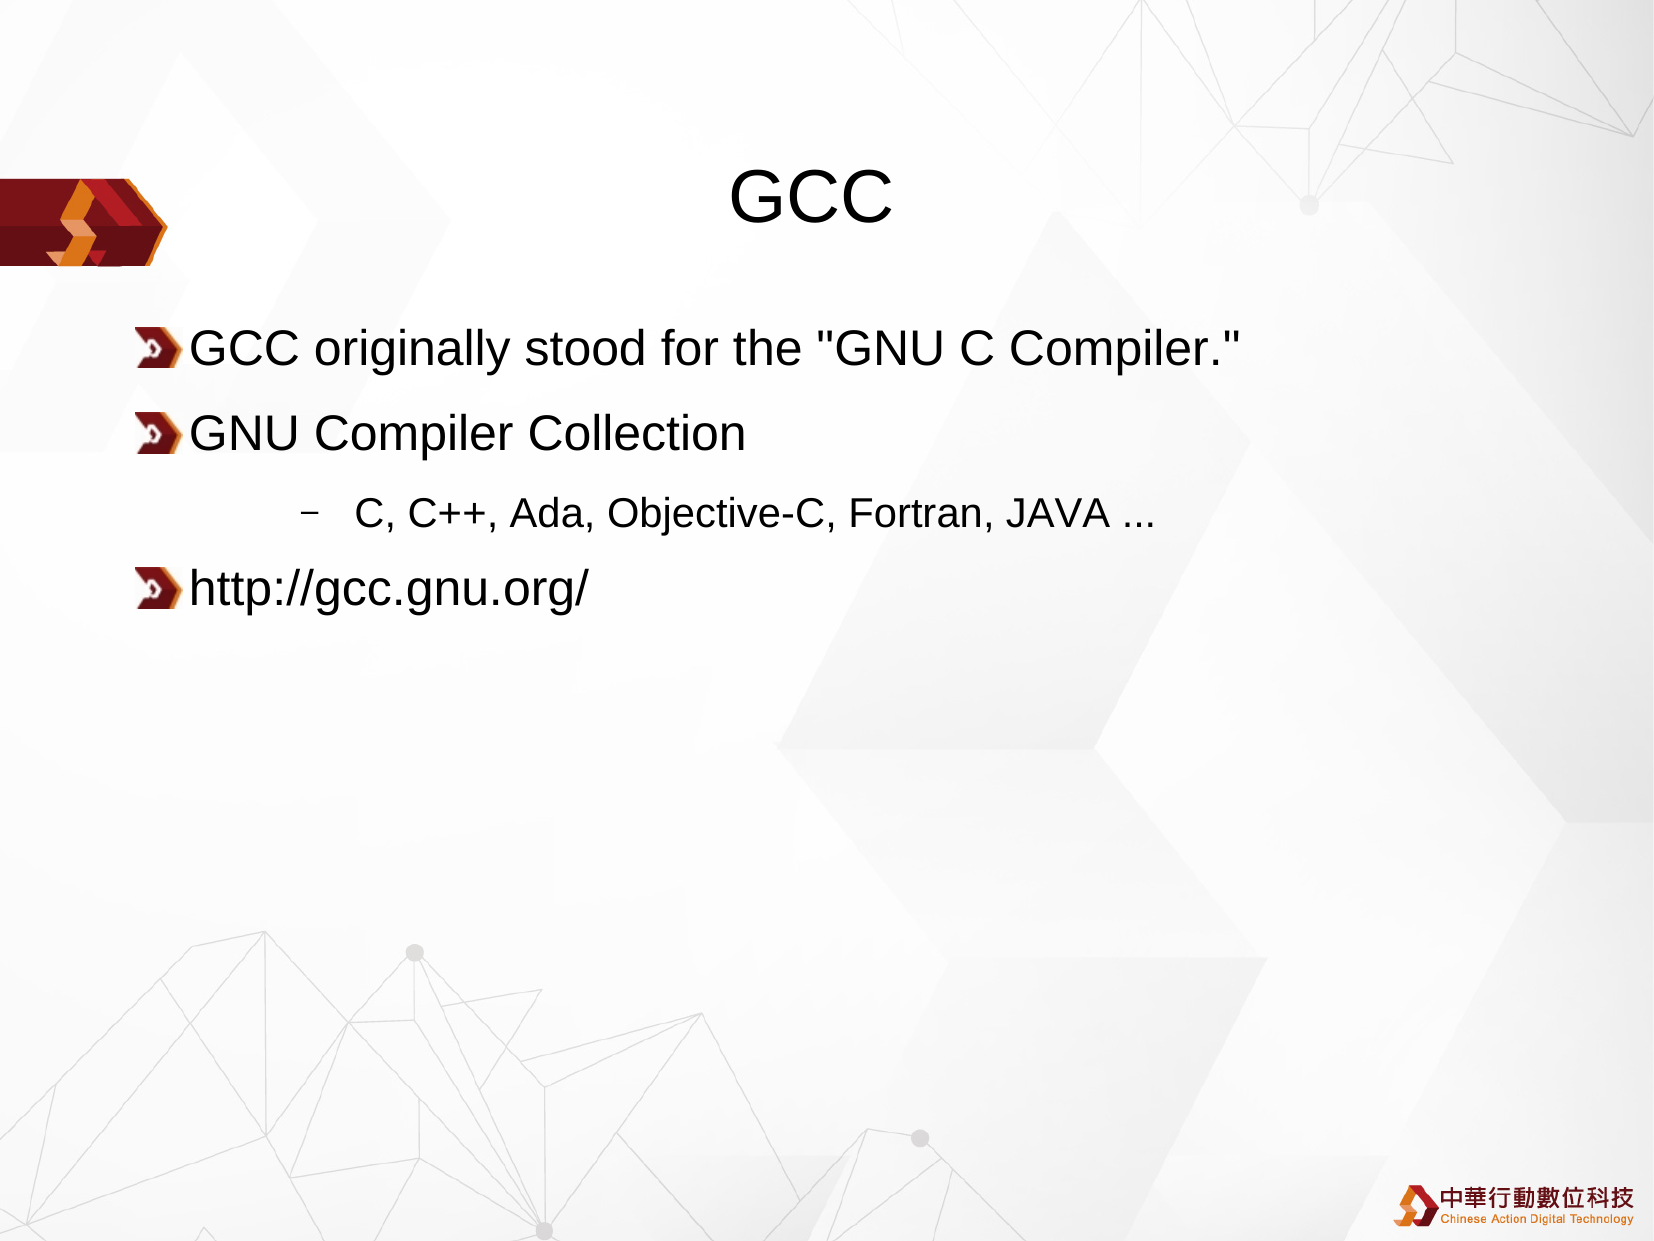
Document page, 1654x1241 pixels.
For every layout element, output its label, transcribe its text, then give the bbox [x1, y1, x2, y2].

title GCC [118, 112, 1506, 281]
list GCC originally stood for the "GNU C Compiler." GNU Compiler Collection C, C++, Ada, Objective-C, Fortran, JAVA ... http://gcc.gnu.org/ [118, 319, 1571, 1040]
picture [0, 0, 1654, 1241]
